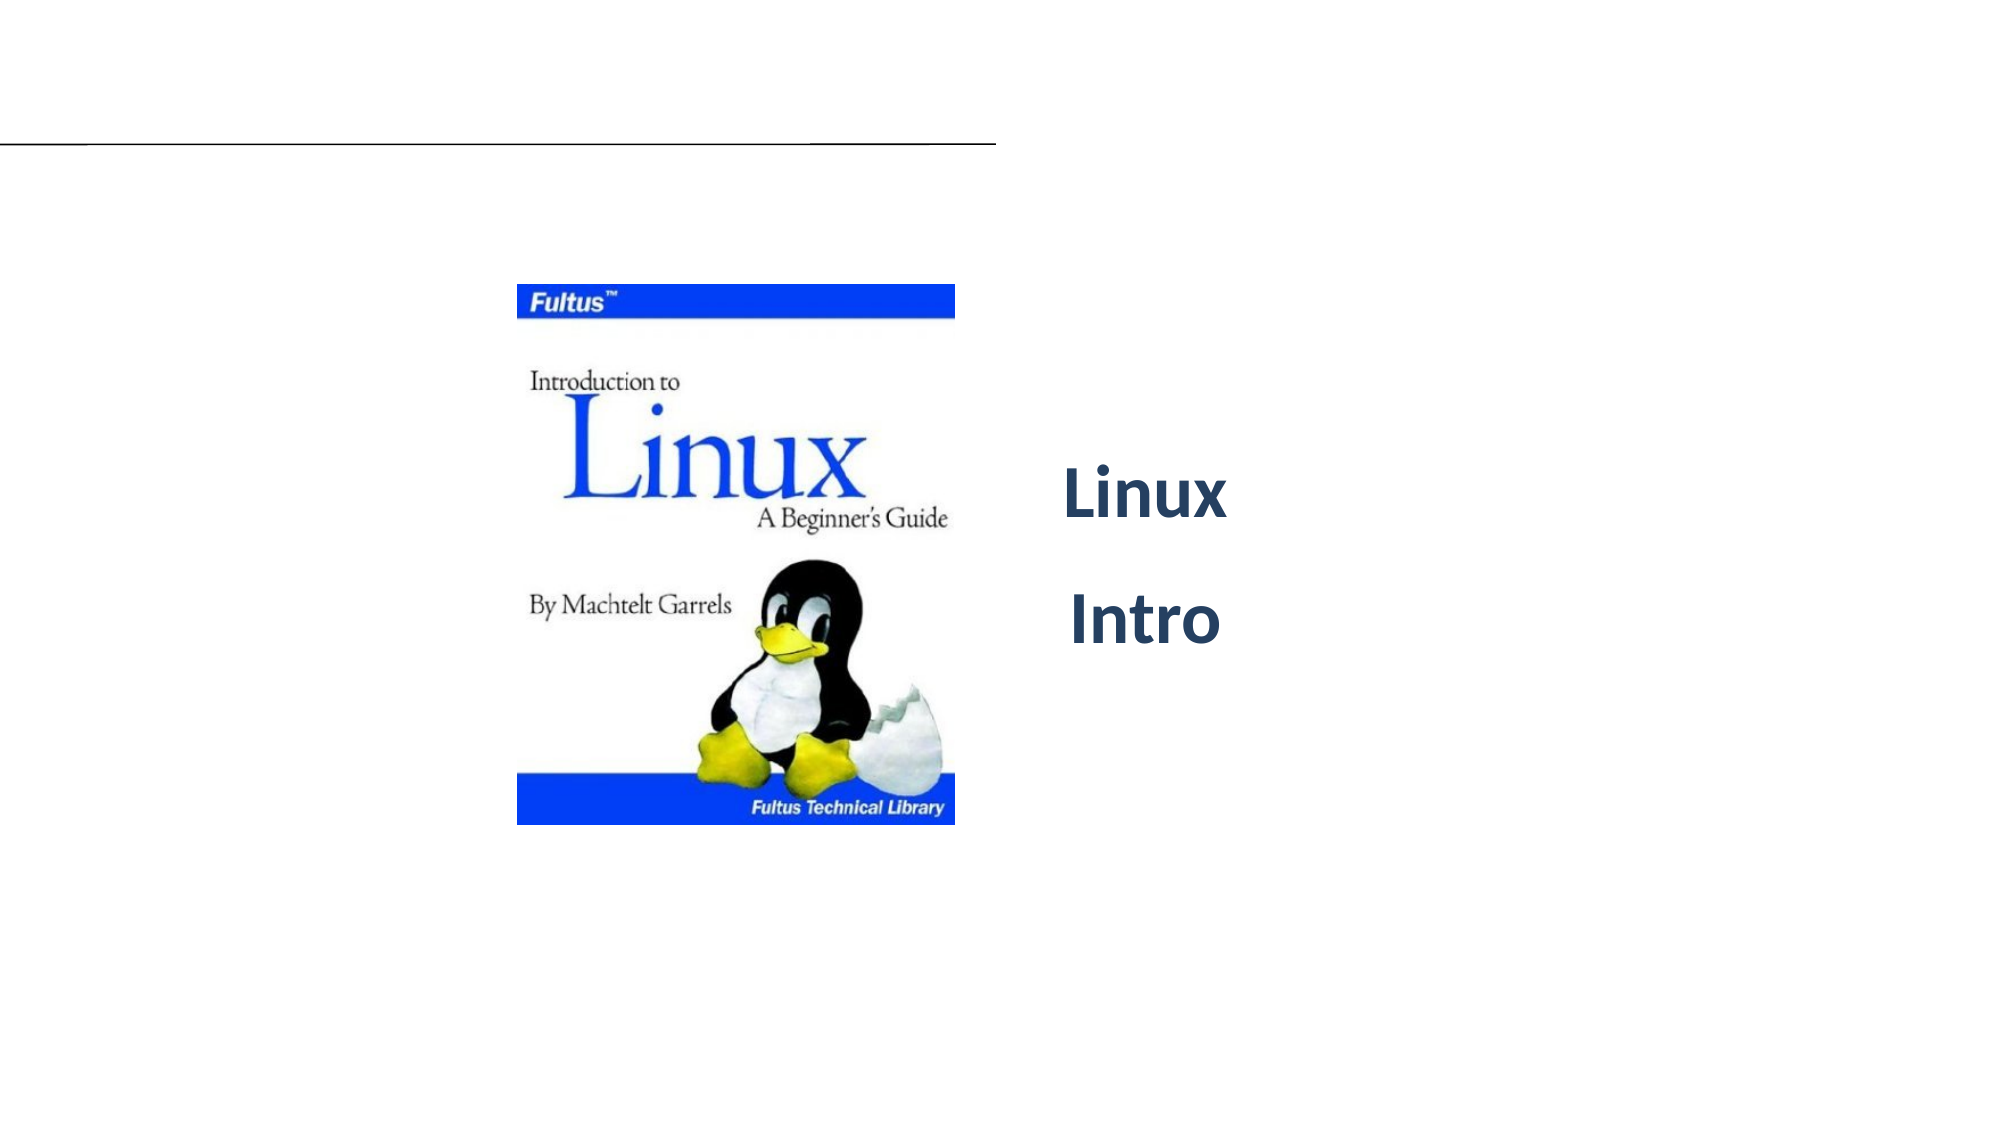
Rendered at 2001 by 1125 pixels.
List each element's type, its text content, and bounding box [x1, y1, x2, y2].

picture [517, 285, 955, 825]
text_box Linux Intro [955, 435, 1480, 667]
